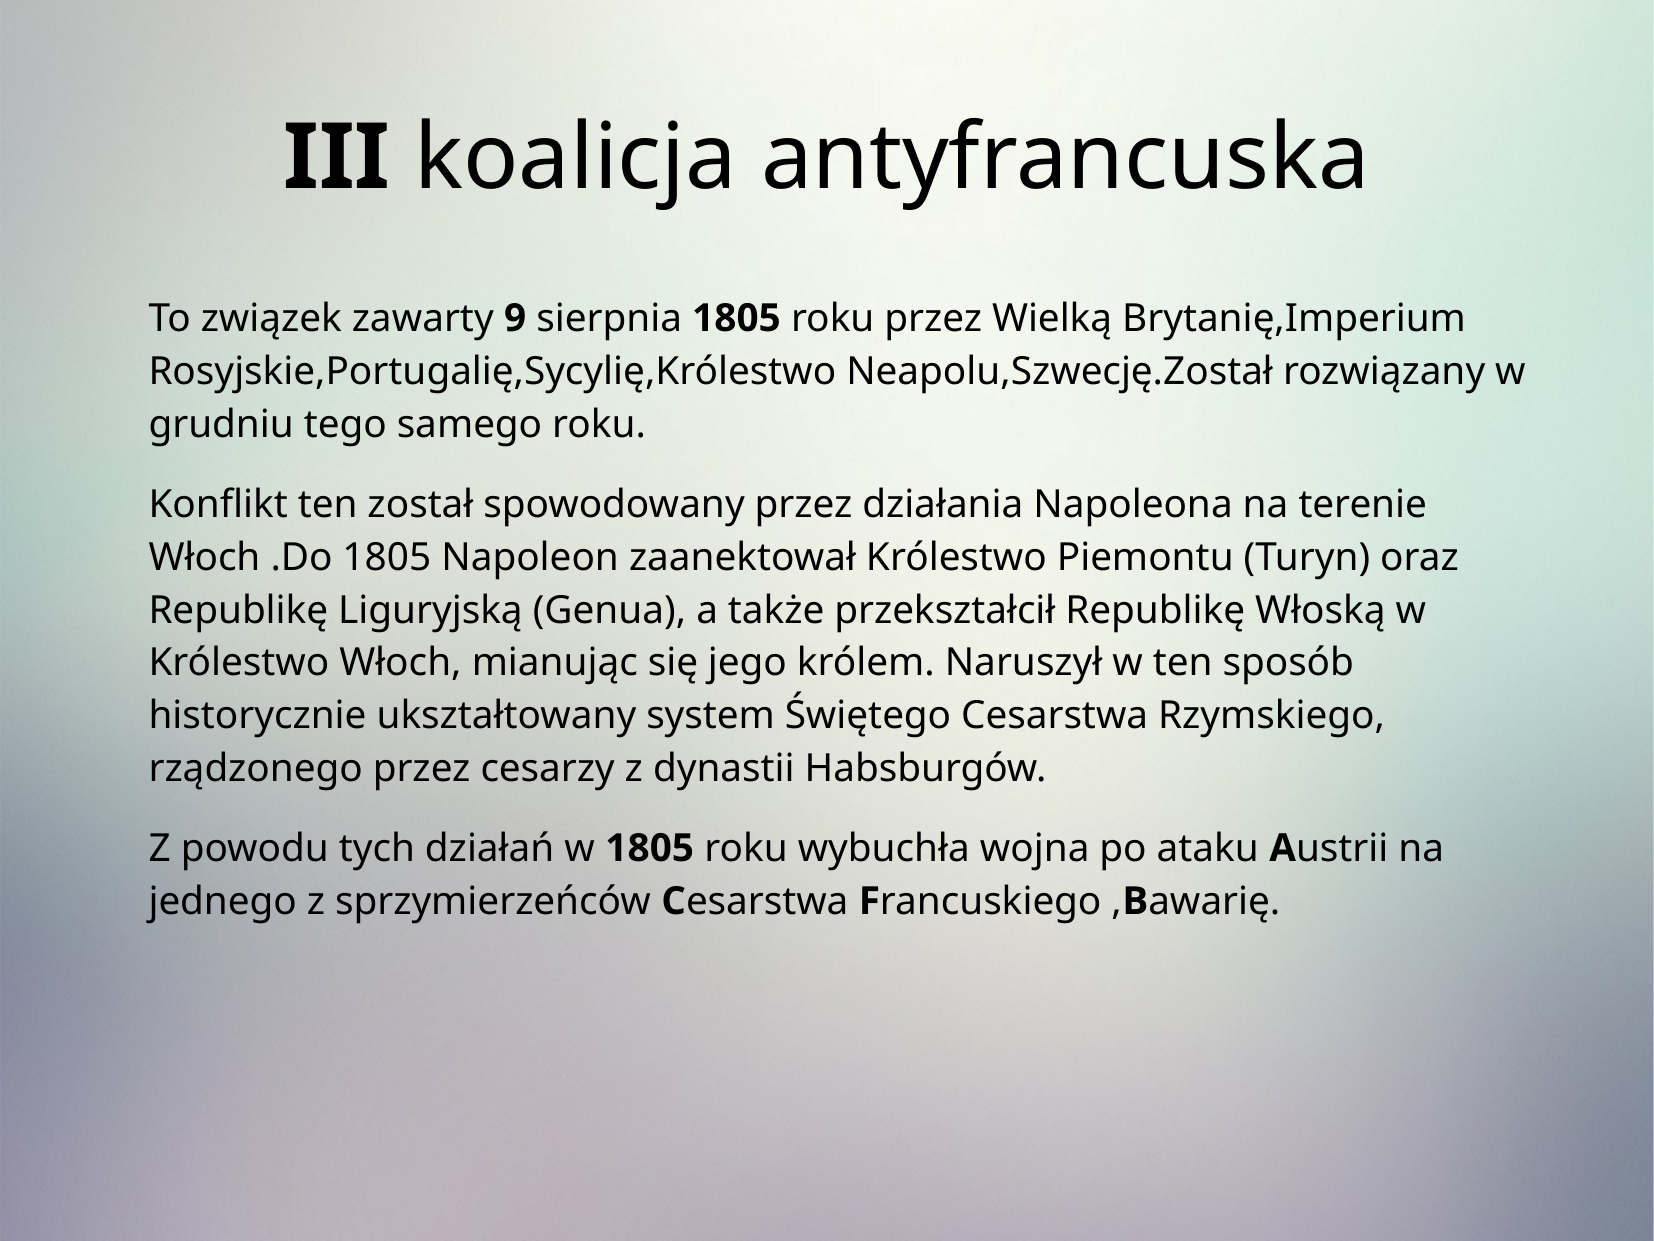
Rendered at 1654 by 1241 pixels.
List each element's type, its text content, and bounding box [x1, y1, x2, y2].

title III koalicja antyfrancuska [82, 49, 1571, 257]
list To związek zawarty 9 sierpnia 1805 roku przez Wielką Brytanię,Imperium Rosyjskie,Portugalię,Sycylię,Królestwo Neapolu,Szwecję.Został rozwiązany w grudniu tego samego roku. Konflikt ten został spowodowany przez działania Napoleona na terenie Włoch .Do 1805 Napoleon zaanektował Królestwo Piemontu (Turyn) oraz Republikę Liguryjską (Genua), a także przekształcił Republikę Włoską w Królestwo Włoch, mianując się jego królem. Naruszył w ten sposób historycznie ukształtowany system Świętego Cesarstwa Rzymskiego, rządzonego przez cesarzy z dynastii Habsburgów. Z powodu tych działań w 1805 roku wybuchła wojna po ataku Austrii na jednego z sprzymierzeńców Cesarstwa Francuskiego ,Bawarię. [82, 290, 1571, 1010]
picture [0, 0, 1654, 1241]
